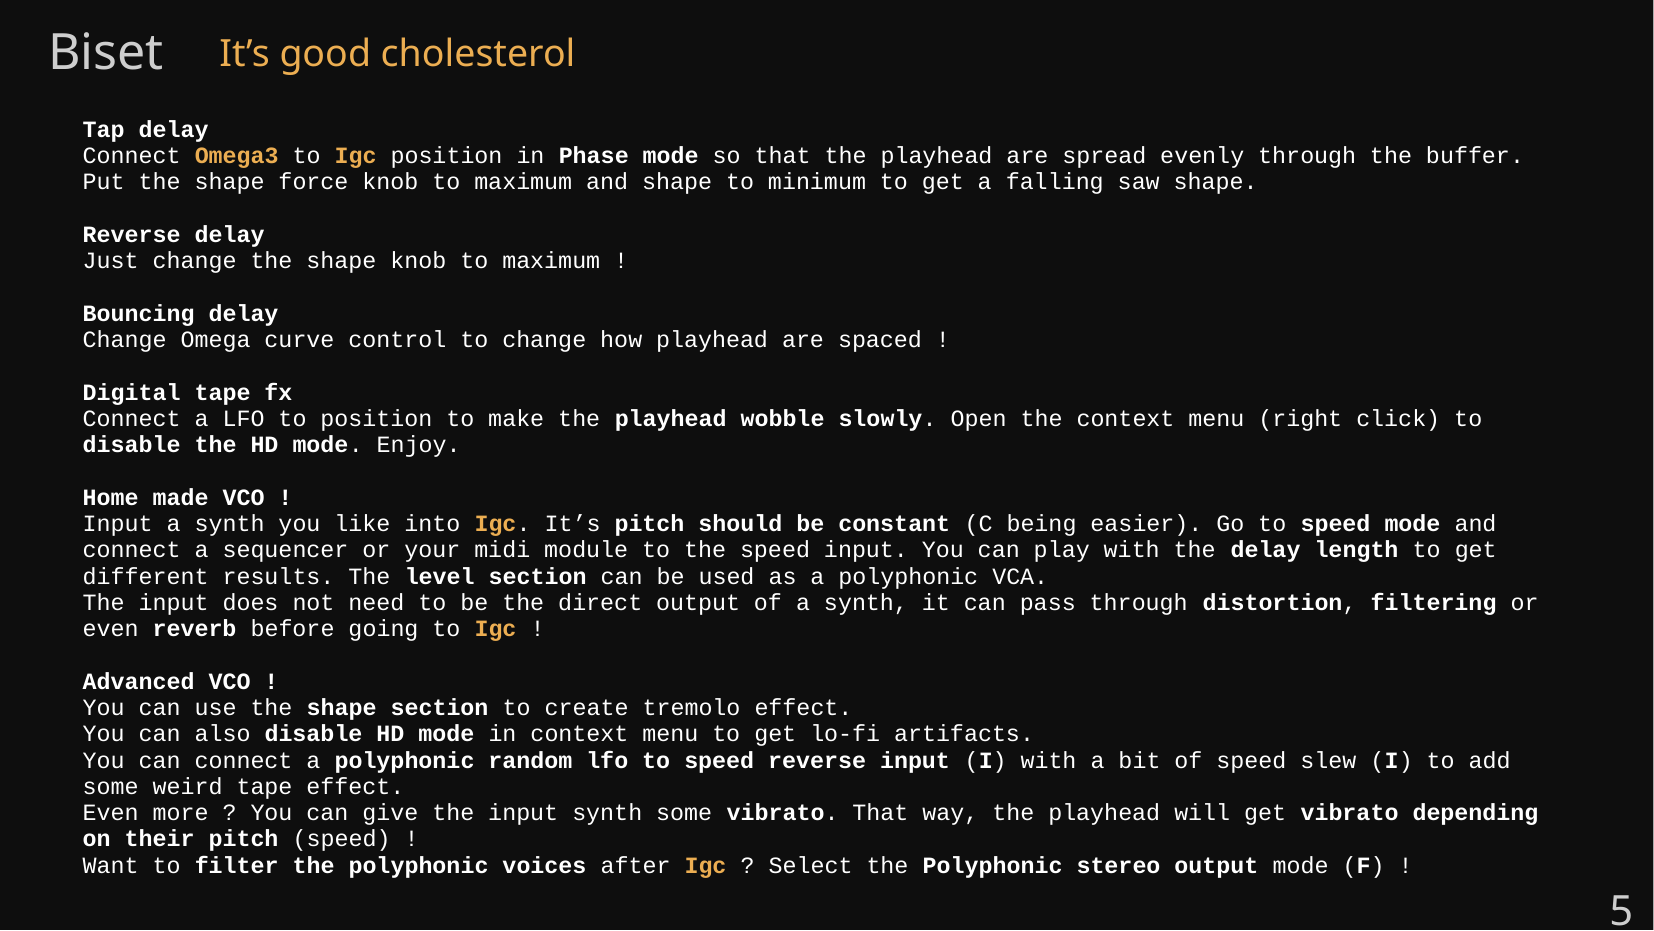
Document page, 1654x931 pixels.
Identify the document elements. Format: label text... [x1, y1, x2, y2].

list Tap delay Connect Omega3 to Igc position in Phase mode so that the playhead are spread evenly through the buffer. Put the shape force knob to maximum and shape to minimum to get a falling saw shape. Reverse delay Just change the shape knob to maximum ! Bouncing delay Change Omega curve control to change how playhead are spaced ! Digital tape fx Connect a LFO to position to make the playhead wobble slowly. Open the context menu (right click) to disable the HD mode. Enjoy. Home made VCO ! Input a synth you like into Igc. It’s pitch should be constant (C being easier). Go to speed mode and connect a sequencer or your midi module to the speed input. You can play with the delay length to get different results. The level section can be used as a polyphonic VCA. The input does not need to be the direct output of a synth, it can pass through distortion, filtering or even reverb before going to Igc ! Advanced VCO ! You can use the shape section to create tremolo effect. You can also disable HD mode in context menu to get lo-fi artifacts. You can connect a polyphonic random lfo to speed reverse input (I) with a bit of speed slew (I) to add some weird tape effect. Even more ? You can give the input synth some vibrato. That way, the playhead will get vibrato depending on their pitch (speed) ! Want to filter the polyphonic voices after Igc ? Select the Polyphonic stereo output mode (F) ! [82, 118, 1571, 886]
text_box It’s good cholesterol [204, 19, 817, 125]
title Biset [5, 23, 207, 77]
text_box 5 [1594, 873, 1654, 931]
